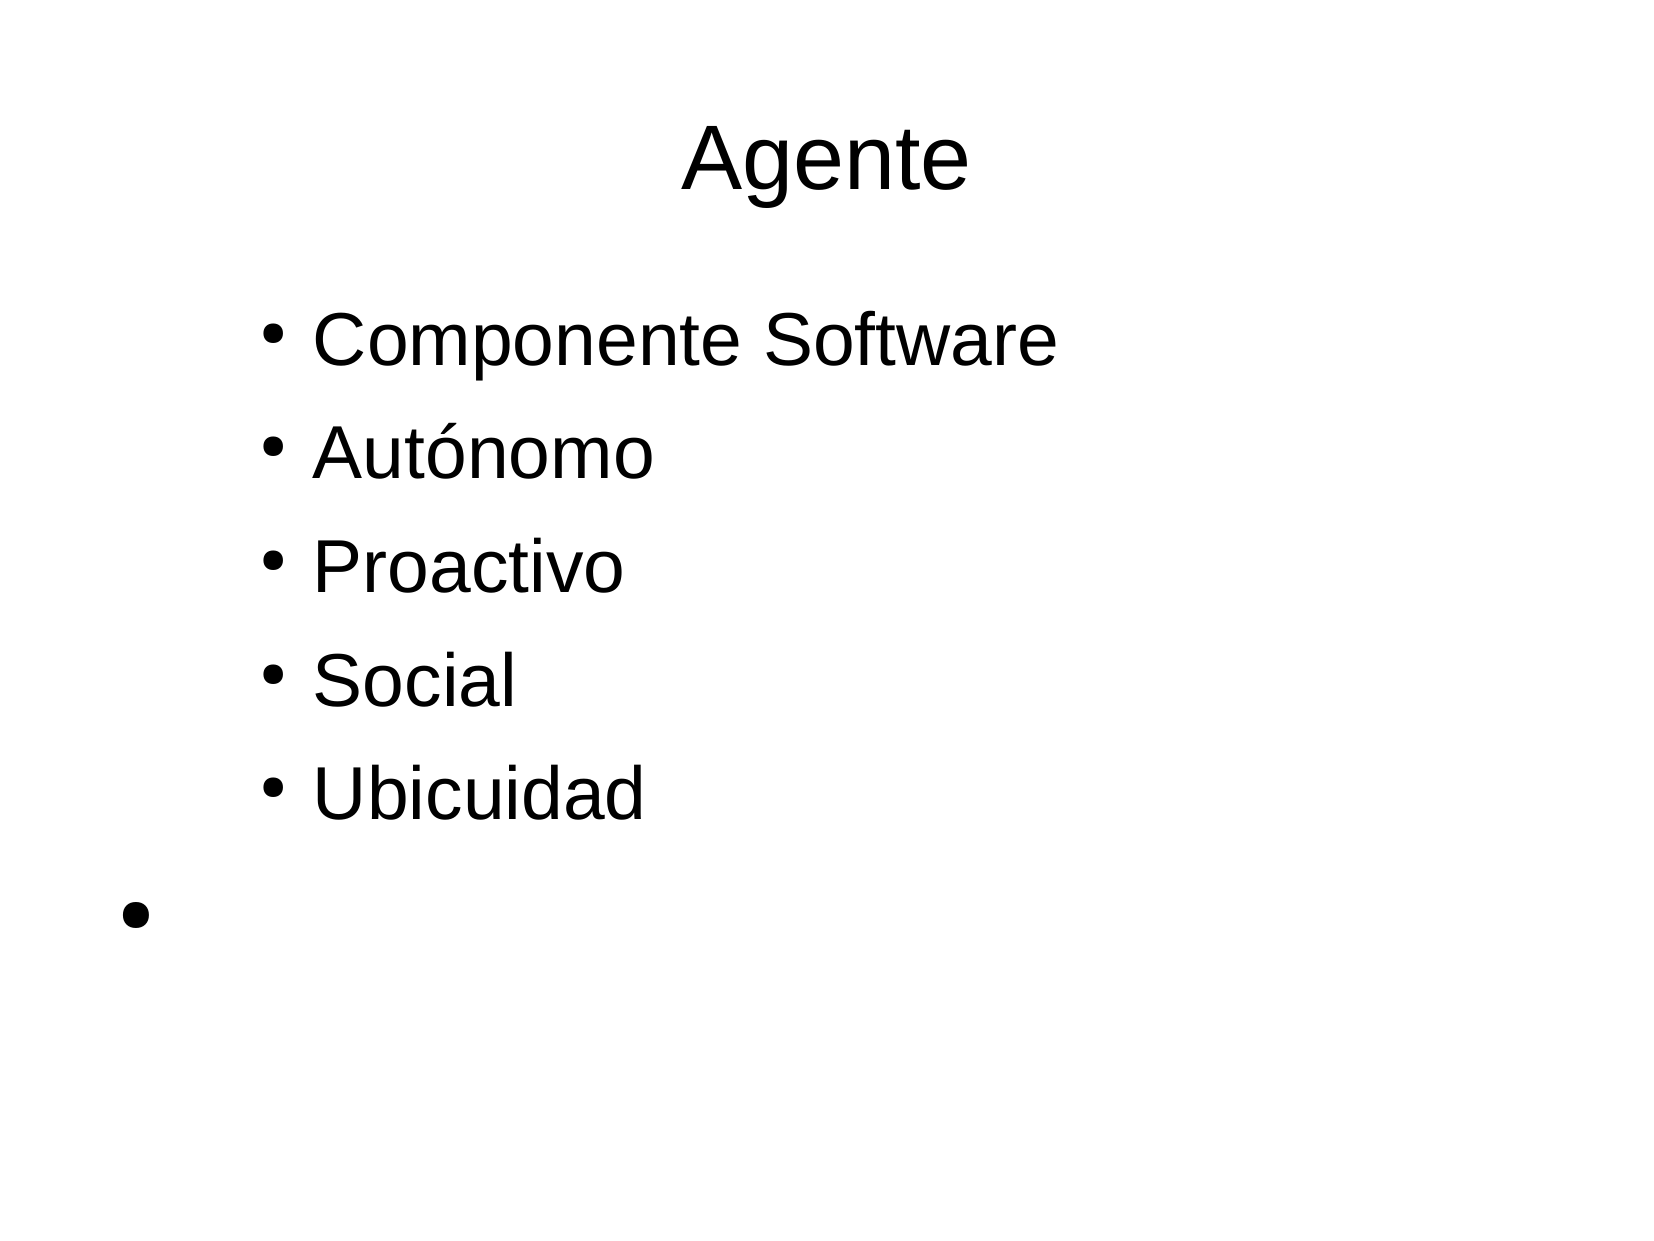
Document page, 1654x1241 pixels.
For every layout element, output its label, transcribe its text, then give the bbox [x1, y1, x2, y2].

title Agente [82, 49, 1571, 257]
list Componente Software Autónomo Proactivo Social Ubicuidad [82, 290, 1571, 1109]
